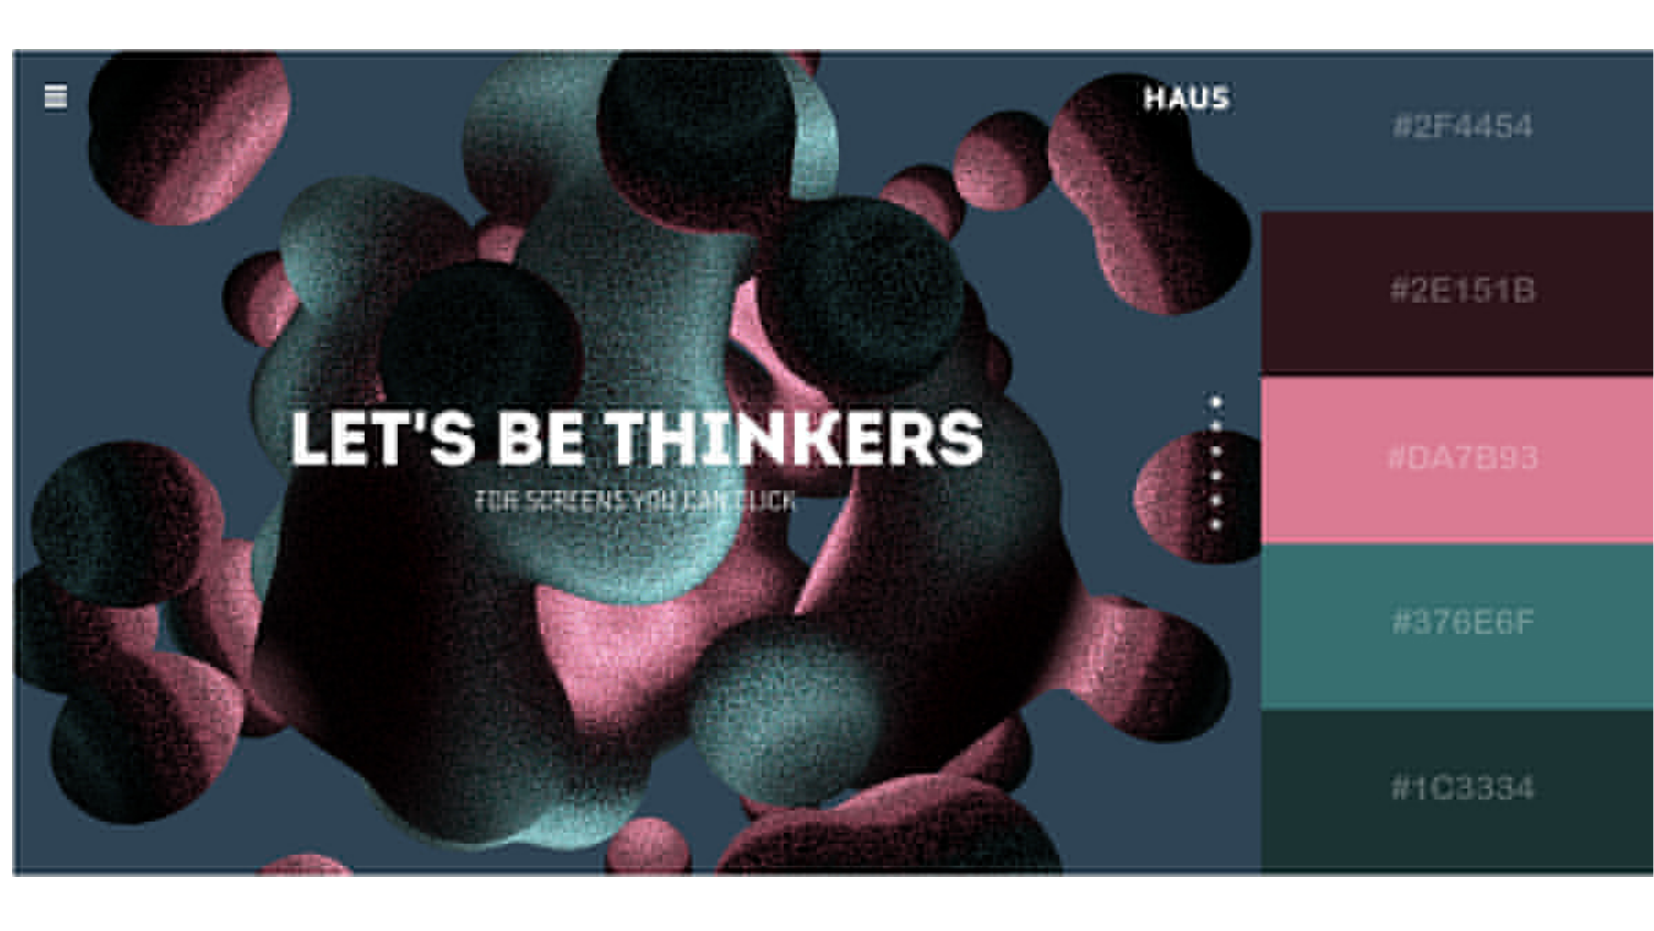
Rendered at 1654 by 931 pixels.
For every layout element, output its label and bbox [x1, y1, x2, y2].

picture [12, 49, 1654, 877]
